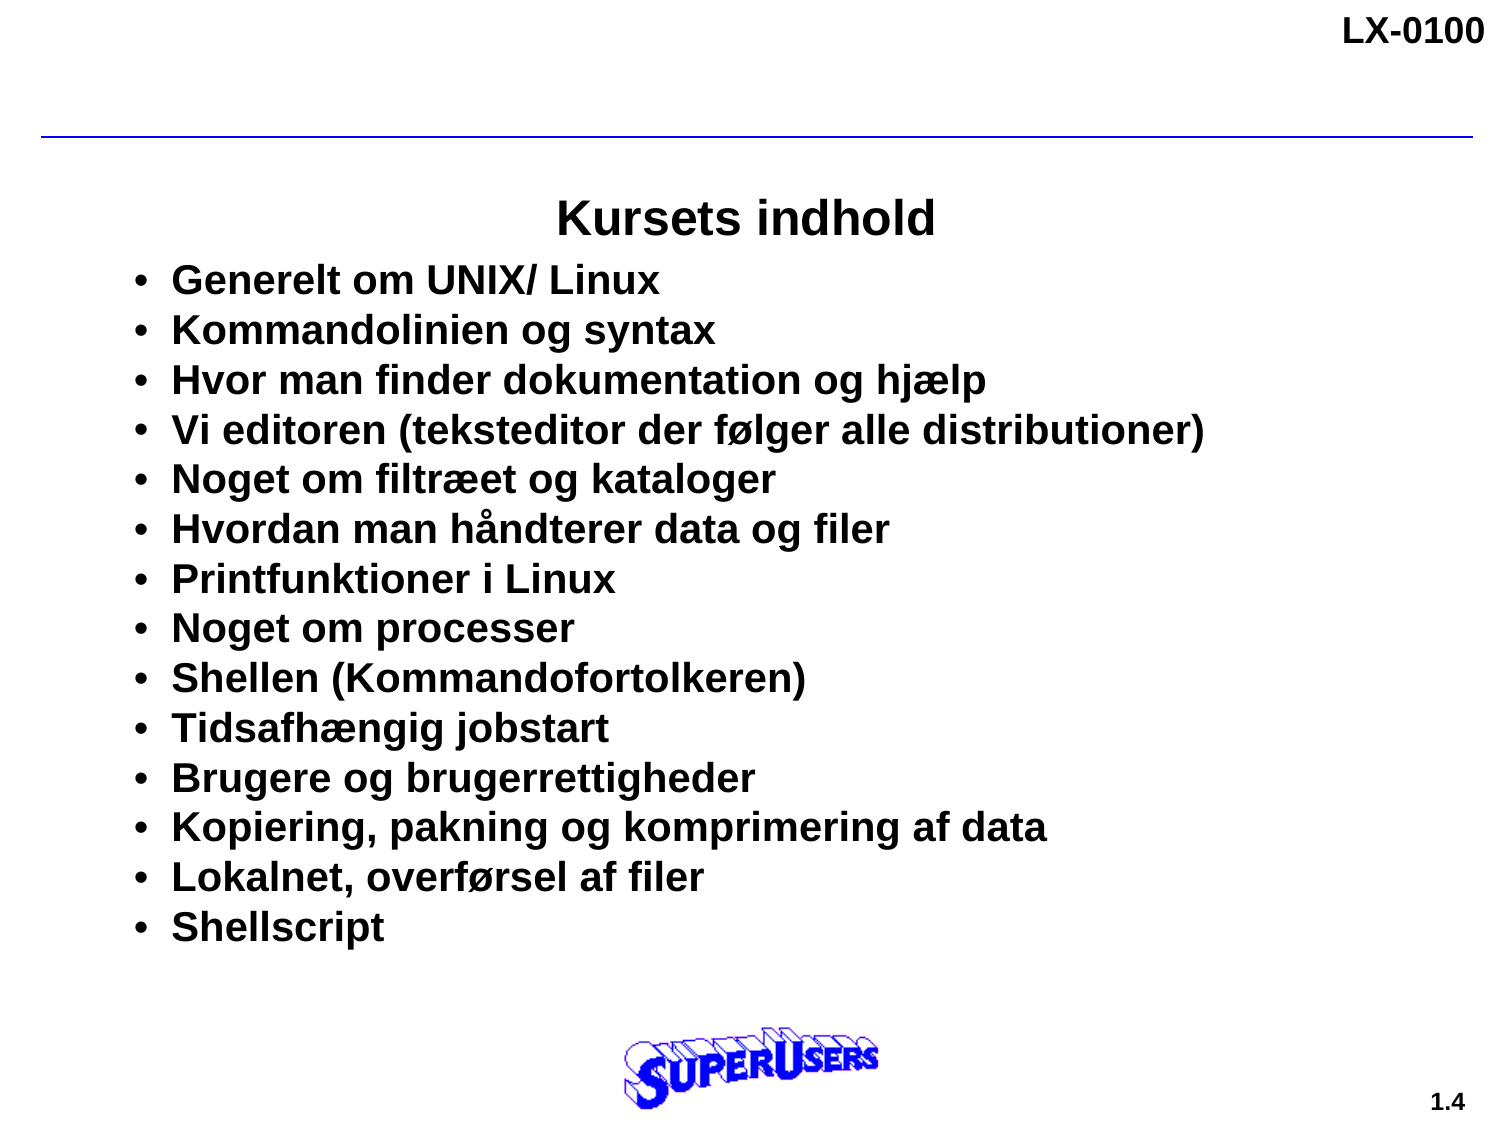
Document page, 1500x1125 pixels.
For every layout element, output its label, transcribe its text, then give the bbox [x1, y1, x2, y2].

text_box Generelt om UNIX/ Linux Kommandolinien og syntax Hvor man finder dokumentation og hjælp Vi editoren (teksteditor der følger alle distributioner) Noget om filtræet og kataloger Hvordan man håndterer data og filer Printfunktioner i Linux Noget om processer Shellen (Kommandofortolkeren) Tidsafhængig jobstart Brugere og brugerrettigheder Kopiering, pakning og komprimering af data Lokalnet, overførsel af filer Shellscript [59, 253, 1418, 1059]
picture [620, 1059, 880, 1111]
subtitle Kursets indhold [92, 172, 1402, 253]
